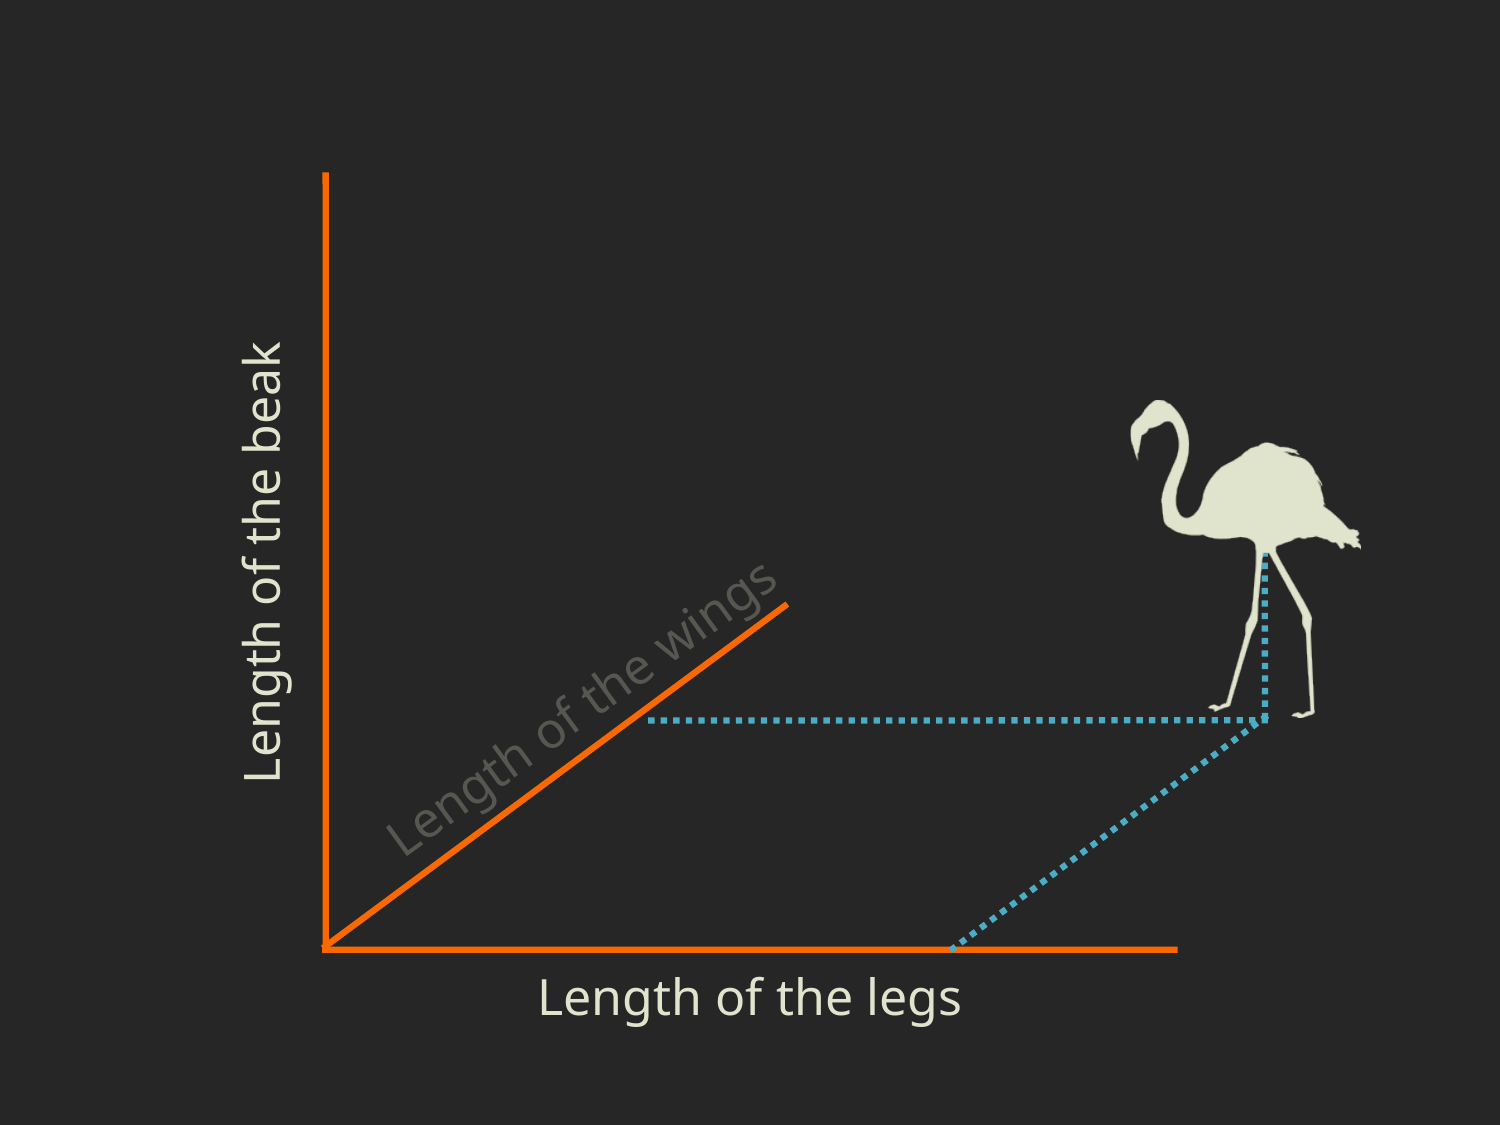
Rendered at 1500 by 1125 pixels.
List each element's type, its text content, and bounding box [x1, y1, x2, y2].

picture [1130, 400, 1361, 718]
text_box Length of the wings [357, 528, 803, 883]
text_box Length of the beak [222, 326, 298, 799]
text_box Length of the legs [522, 958, 978, 1034]
